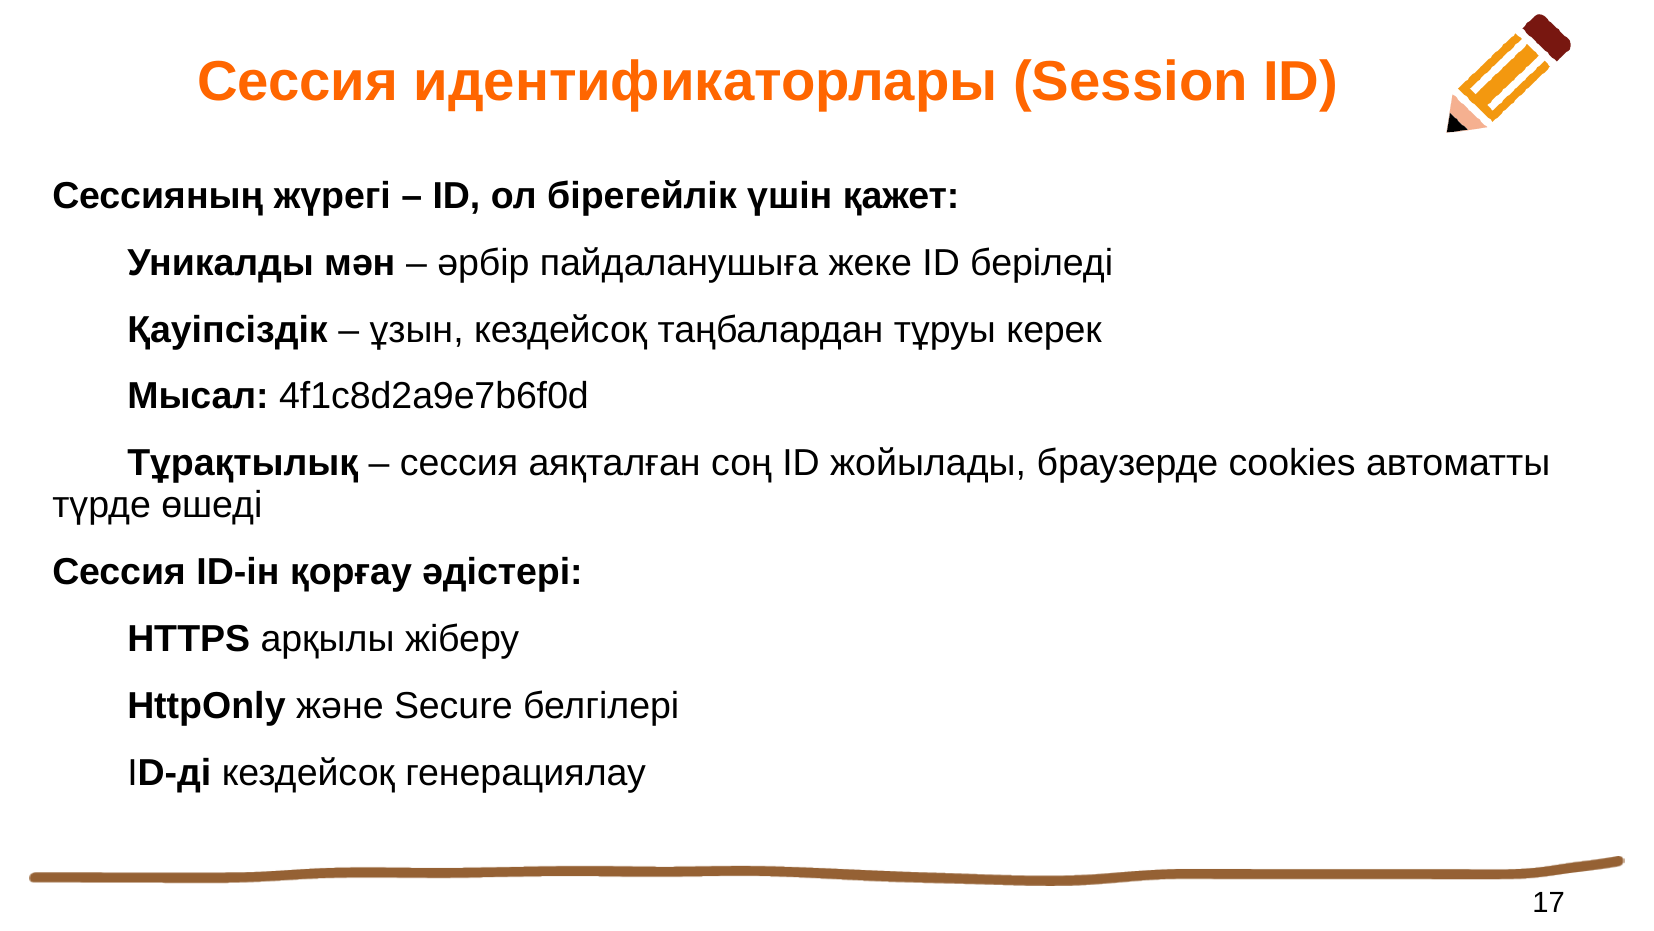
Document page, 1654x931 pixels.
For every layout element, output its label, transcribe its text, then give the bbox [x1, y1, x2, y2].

title Сессия идентификаторлары (Session ID) [88, 29, 1447, 133]
picture [29, 856, 1625, 886]
text_box Сессияның жүрегі – ID, ол бірегейлік үшін қажет: Уникалды мән – әрбір пайдаланушыға жеке ID беріледі Қауіпсіздік – ұзын, кездейсоқ таңбалардан тұруы керек Мысал: 4f1c8d2a9e7b6f0d Тұрақтылық – сессия аяқталған соң ID жойылады, браузерде cookies автоматты түрде өшеді Сессия ID-ін қорғау әдістері: HTTPS арқылы жіберу HttpOnly және Secure белгілері ID-ді кездейсоқ генерациялау [37, 167, 1613, 805]
picture [1446, 14, 1571, 133]
